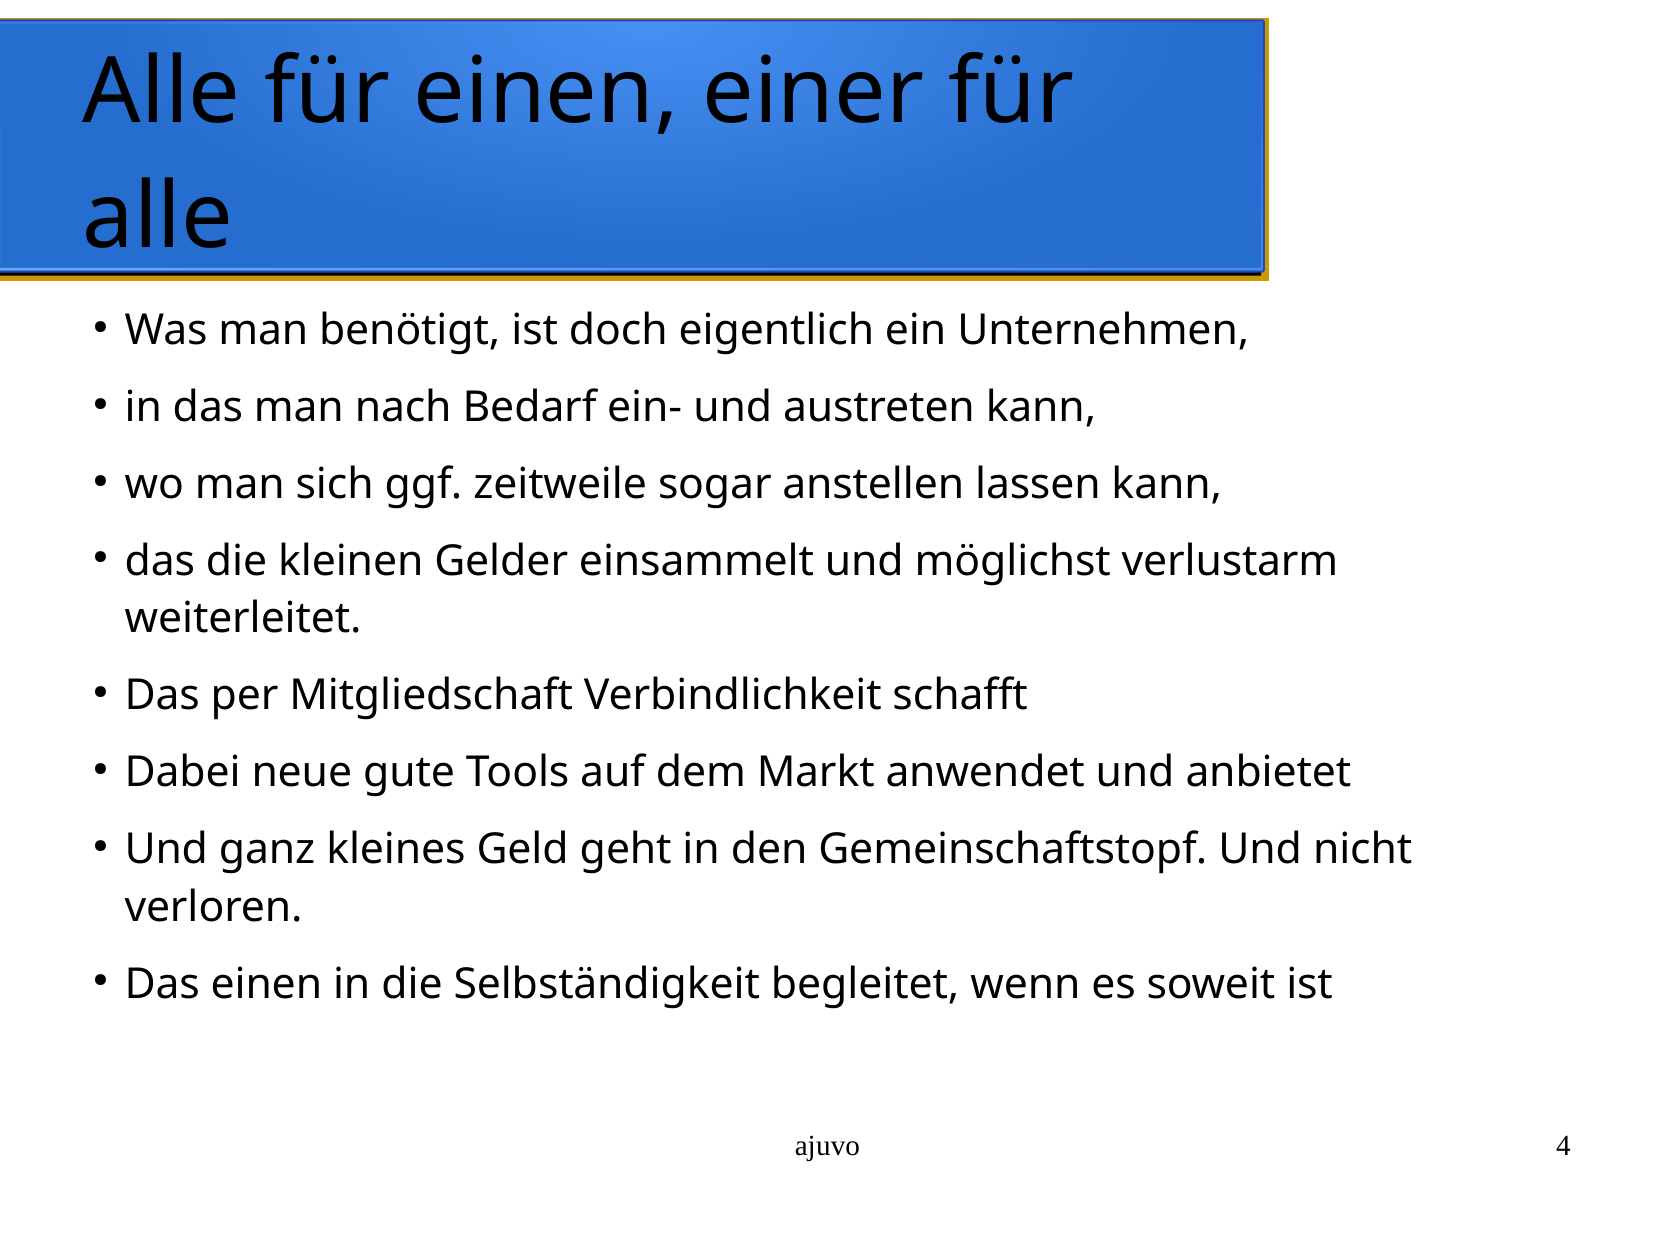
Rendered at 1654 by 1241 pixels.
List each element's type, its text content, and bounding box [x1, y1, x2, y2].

list Was man benötigt, ist doch eigentlich ein Unternehmen, in das man nach Bedarf ein- und austreten kann, wo man sich ggf. zeitweile sogar anstellen lassen kann, das die kleinen Gelder einsammelt und möglichst verlustarm weiterleitet. Das per Mitgliedschaft Verbindlichkeit schafft Dabei neue gute Tools auf dem Markt anwendet und anbietet Und ganz kleines Geld geht in den Gemeinschaftstopf. Und nicht verloren. Das einen in die Selbständigkeit begleitet, wenn es soweit ist [82, 299, 1571, 1019]
title Alle für einen, einer für alle [82, 31, 1235, 269]
